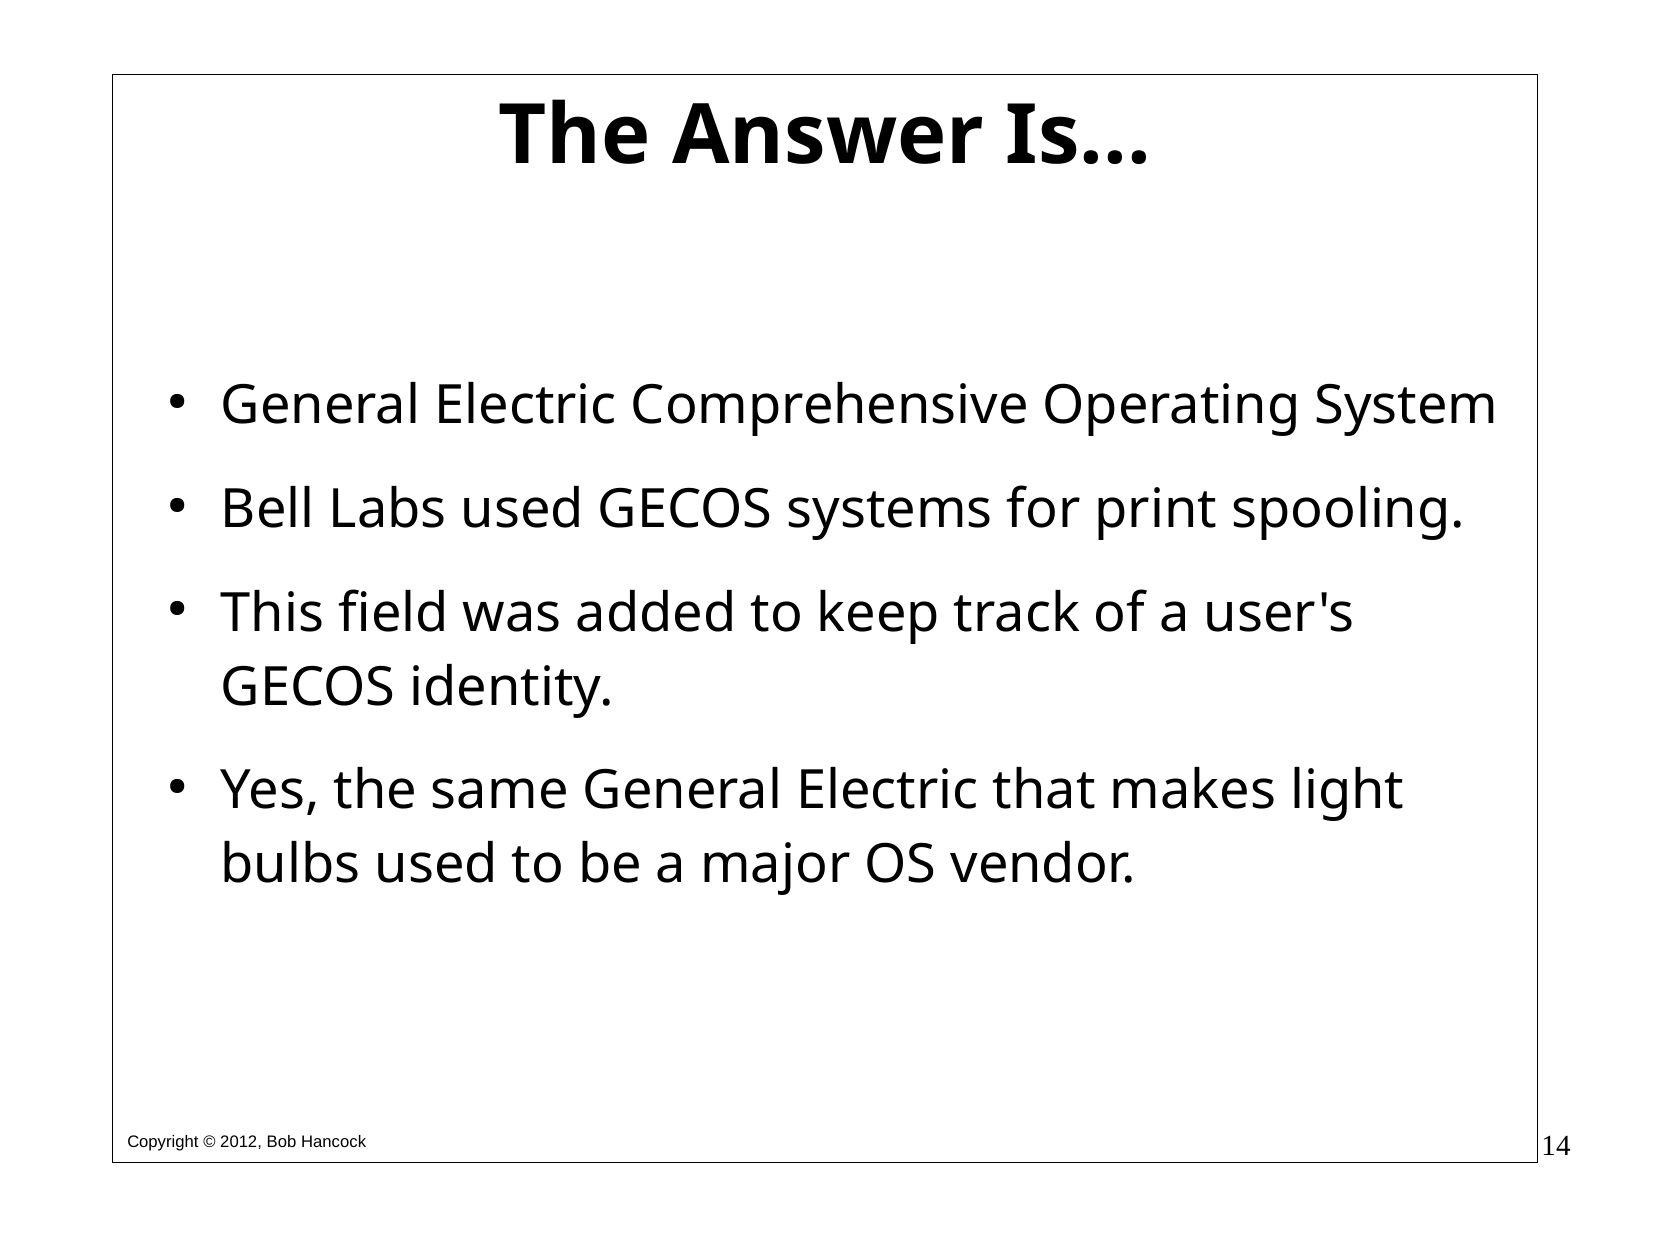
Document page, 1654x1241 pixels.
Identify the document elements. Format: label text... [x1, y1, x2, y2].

title The Answer Is... [112, 75, 1538, 188]
list General Electric Comprehensive Operating System Bell Labs used GECOS systems for print spooling. This field was added to keep track of a user's GECOS identity. Yes, the same General Electric that makes light bulbs used to be a major OS vendor. [150, 262, 1501, 1126]
text_box Copyright © 2012, Bob Hancock [112, 1125, 382, 1159]
